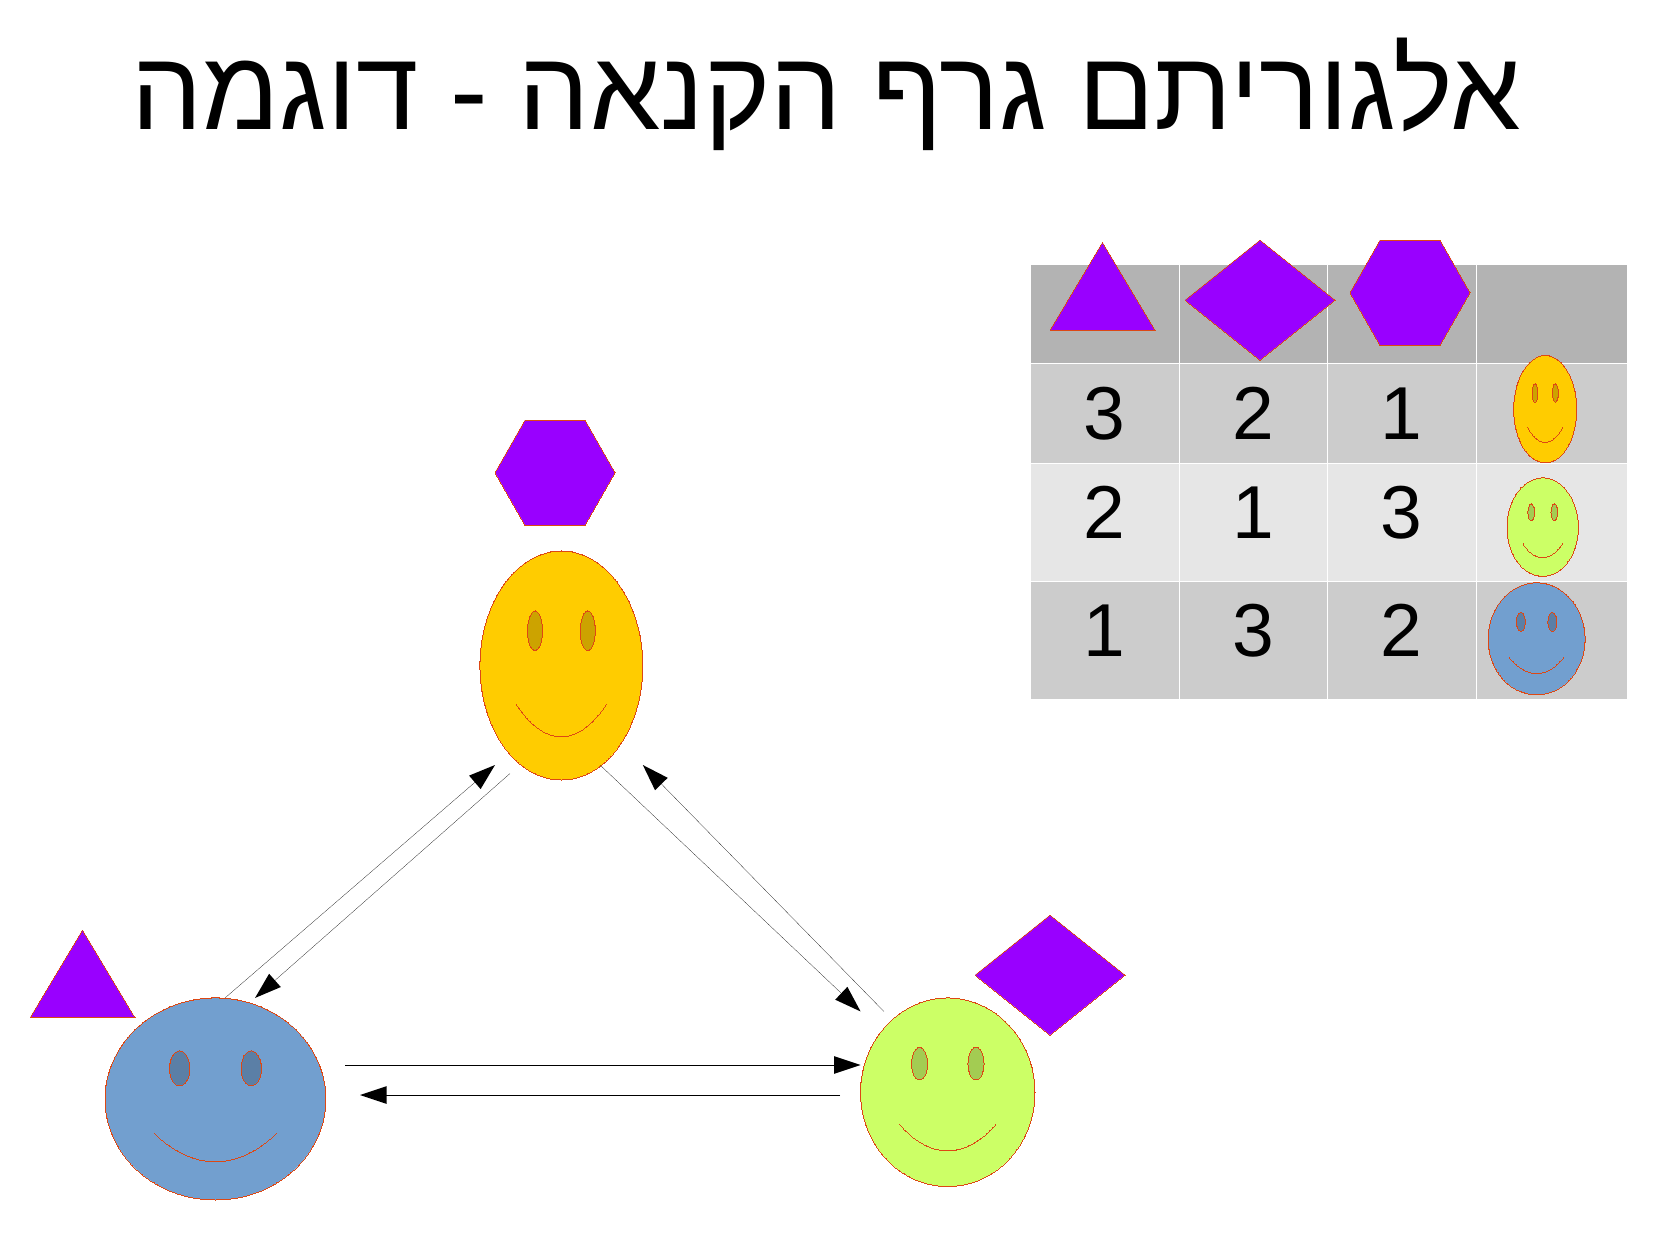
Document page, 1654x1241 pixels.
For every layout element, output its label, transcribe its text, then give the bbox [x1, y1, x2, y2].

table_cell 3 [1031, 364, 1179, 463]
table_cell [1477, 364, 1540, 463]
text_box [105, 997, 326, 1201]
table_cell 3 [1180, 582, 1327, 699]
title אלגוריתם גרף הקנאה - דוגמה [0, 0, 1654, 198]
table_header [1328, 265, 1476, 363]
text_box [1507, 477, 1579, 577]
table_cell 1 [1031, 582, 1179, 699]
table_header [1180, 265, 1327, 363]
text_box [1513, 355, 1577, 463]
table_header [1477, 265, 1627, 363]
text_box [479, 550, 643, 781]
table_cell 2 [1180, 364, 1327, 463]
table_cell 2 [1031, 464, 1179, 581]
table_header [1031, 265, 1179, 363]
text_box [1350, 240, 1471, 346]
text_box [495, 420, 616, 526]
table_cell [1477, 464, 1627, 581]
table_header [1293, 265, 1327, 292]
text_box [1185, 240, 1336, 361]
text_box [975, 915, 1126, 1036]
text_box [1488, 582, 1586, 695]
table_cell 1 [1328, 364, 1476, 463]
text_box [1050, 242, 1156, 331]
table_cell [1551, 364, 1627, 463]
table_cell 1 [1180, 464, 1327, 581]
text_box [30, 930, 136, 1018]
table_cell [1477, 582, 1627, 699]
table_cell 2 [1328, 582, 1476, 699]
text_box [860, 997, 1036, 1187]
table_cell 3 [1328, 464, 1476, 581]
